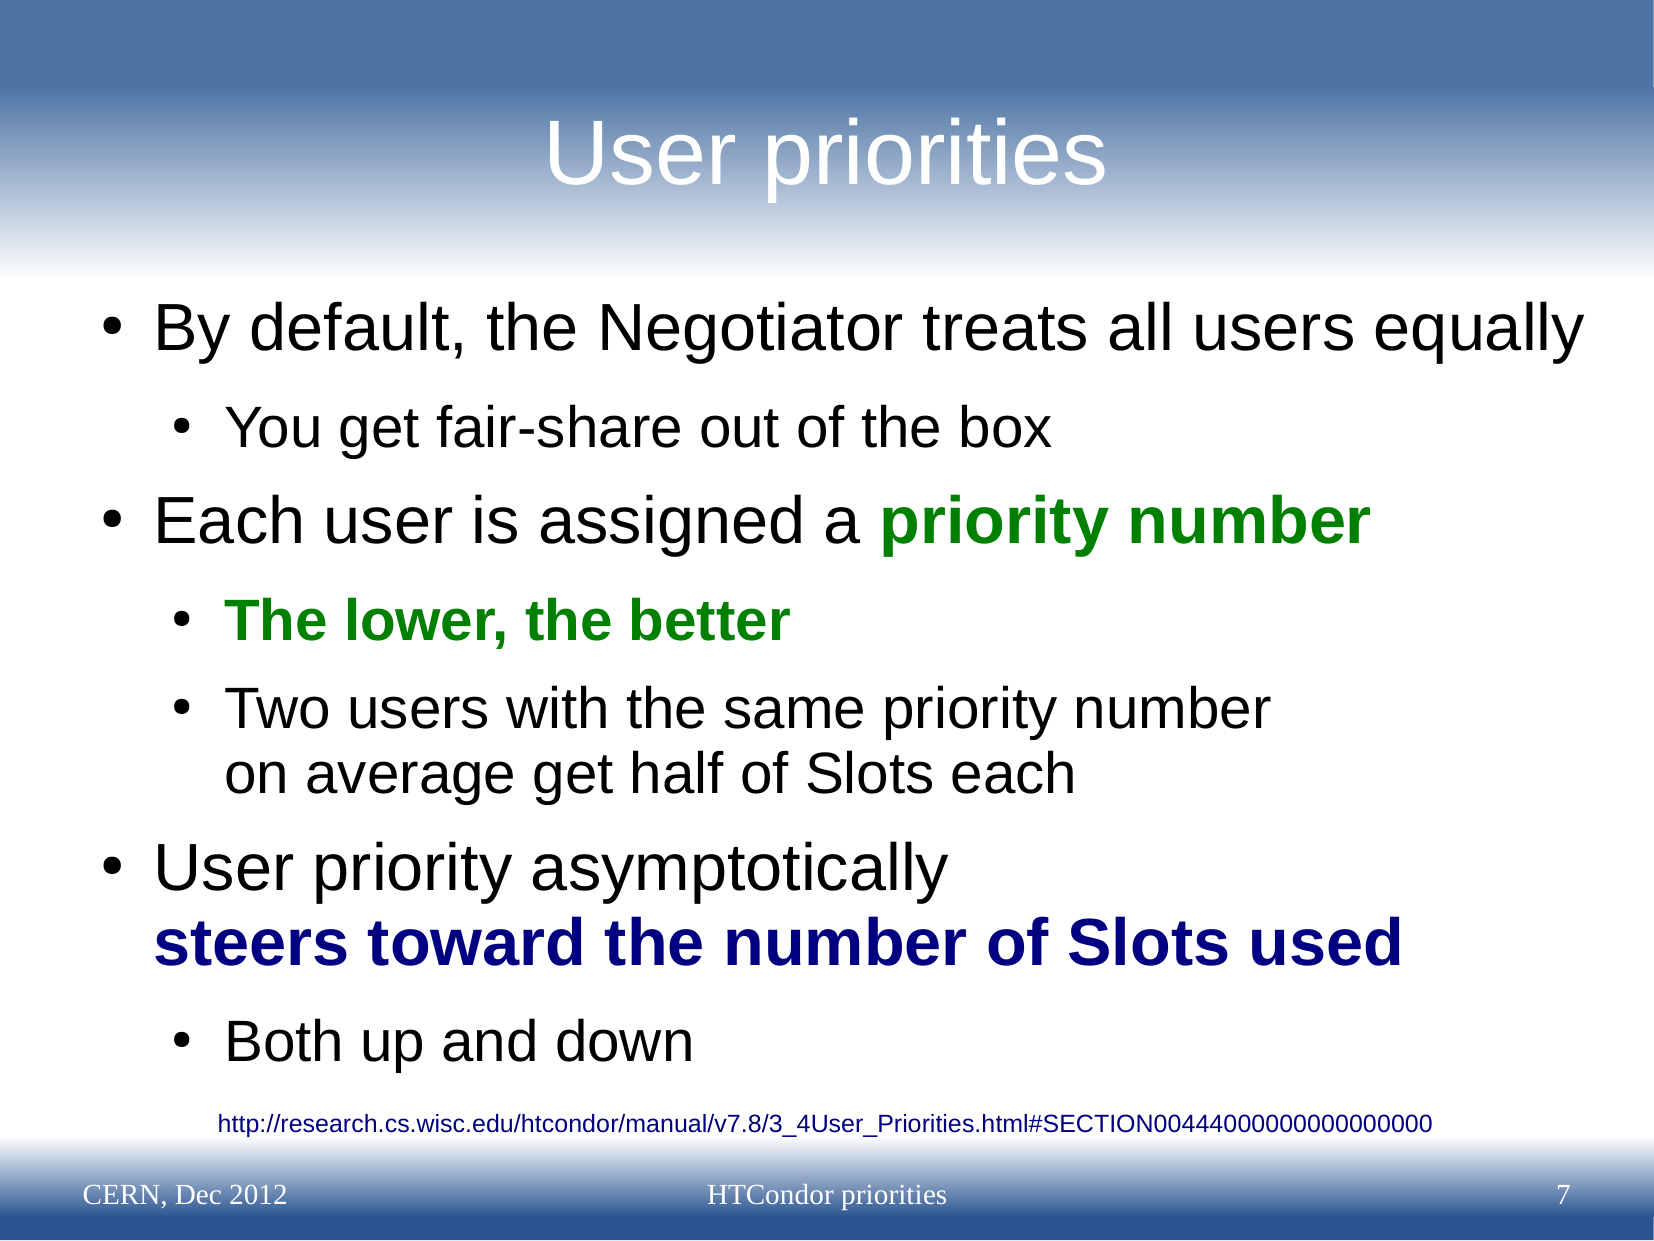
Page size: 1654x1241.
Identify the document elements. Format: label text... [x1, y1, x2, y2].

list By default, the Negotiator treats all users equally You get fair-share out of the box Each user is assigned a priority number The lower, the better Two users with the same priority number on average get half of Slots each User priority asymptotically steers toward the number of Slots used Both up and down [82, 290, 1604, 1109]
text_box http://research.cs.wisc.edu/htcondor/manual/v7.8/3_4User_Priorities.html#SECTION00444000000000000000 [202, 1102, 1451, 1145]
title User priorities [82, 56, 1571, 250]
